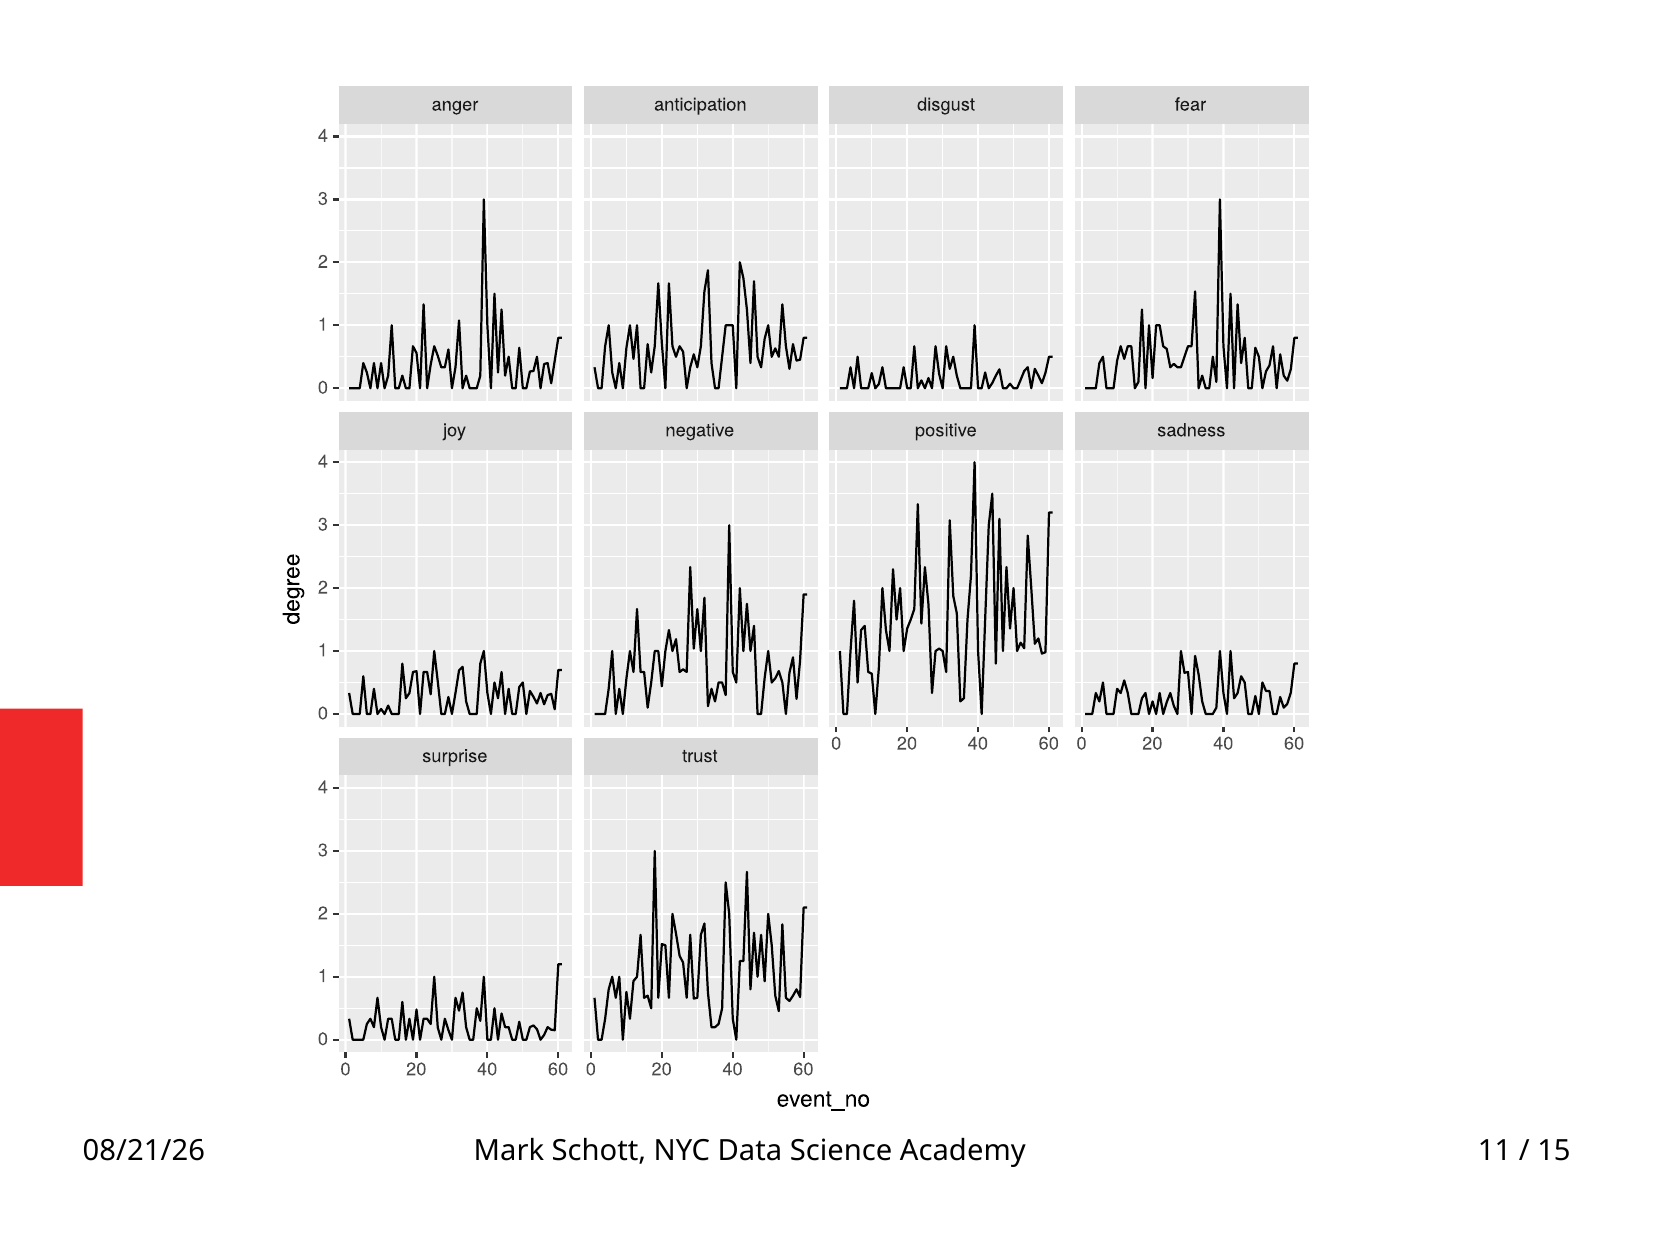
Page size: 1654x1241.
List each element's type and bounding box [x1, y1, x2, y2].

picture [270, 75, 1320, 1126]
